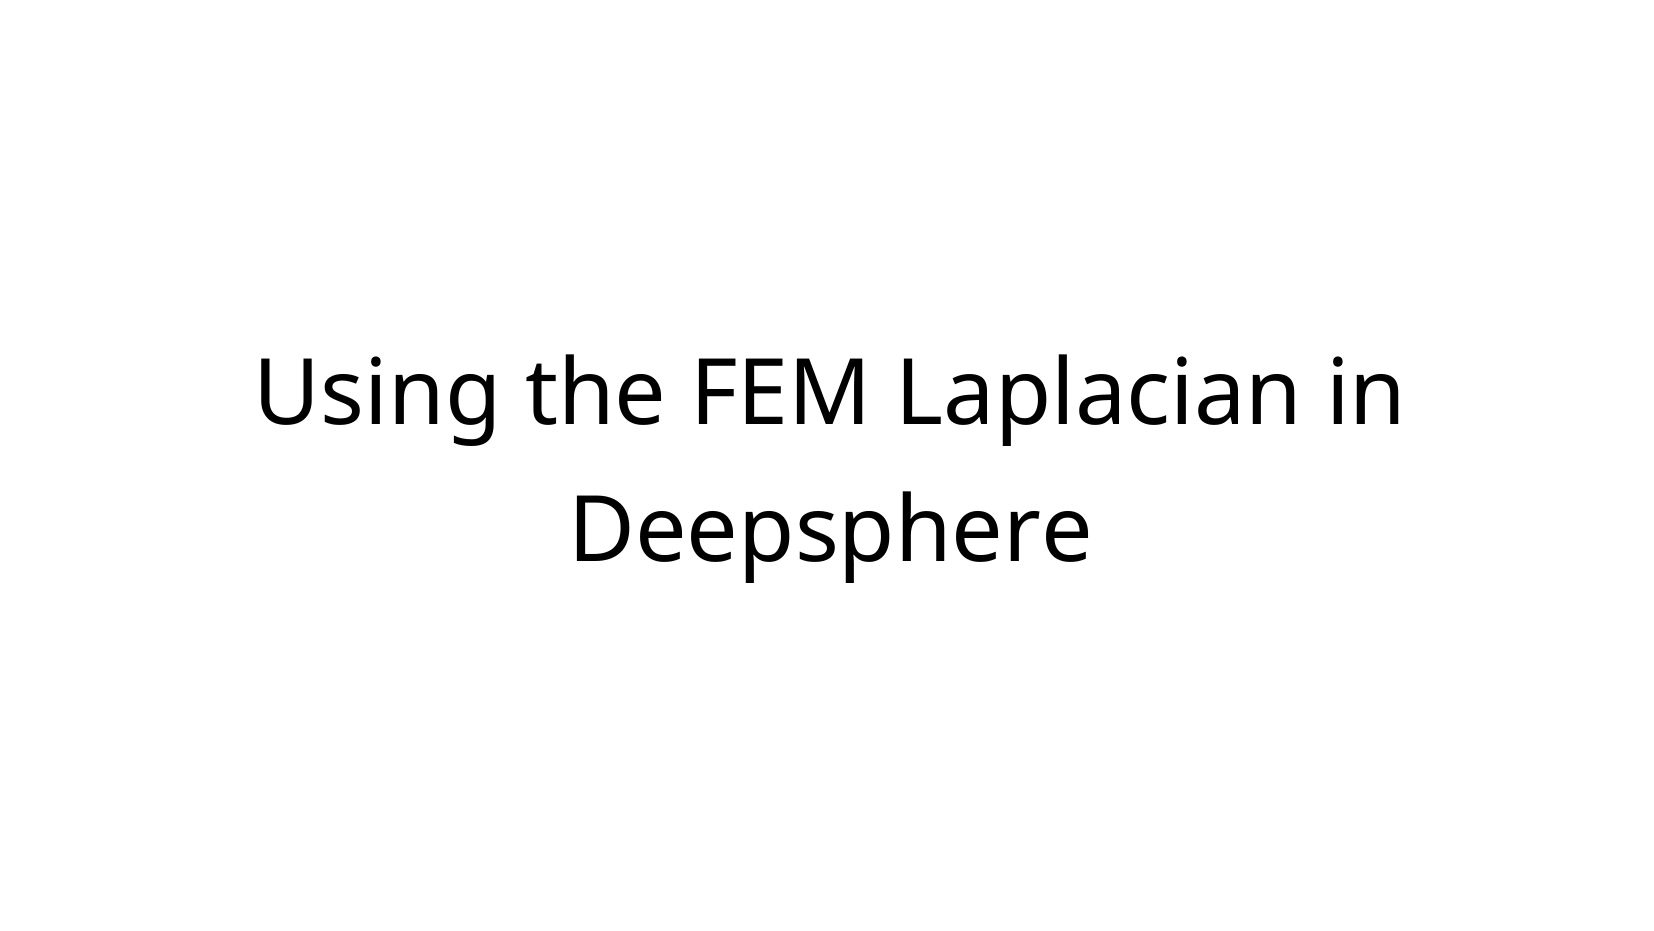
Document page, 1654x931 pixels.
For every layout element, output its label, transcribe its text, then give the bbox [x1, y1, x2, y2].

title Using the FEM Laplacian in Deepsphere [86, 326, 1576, 601]
